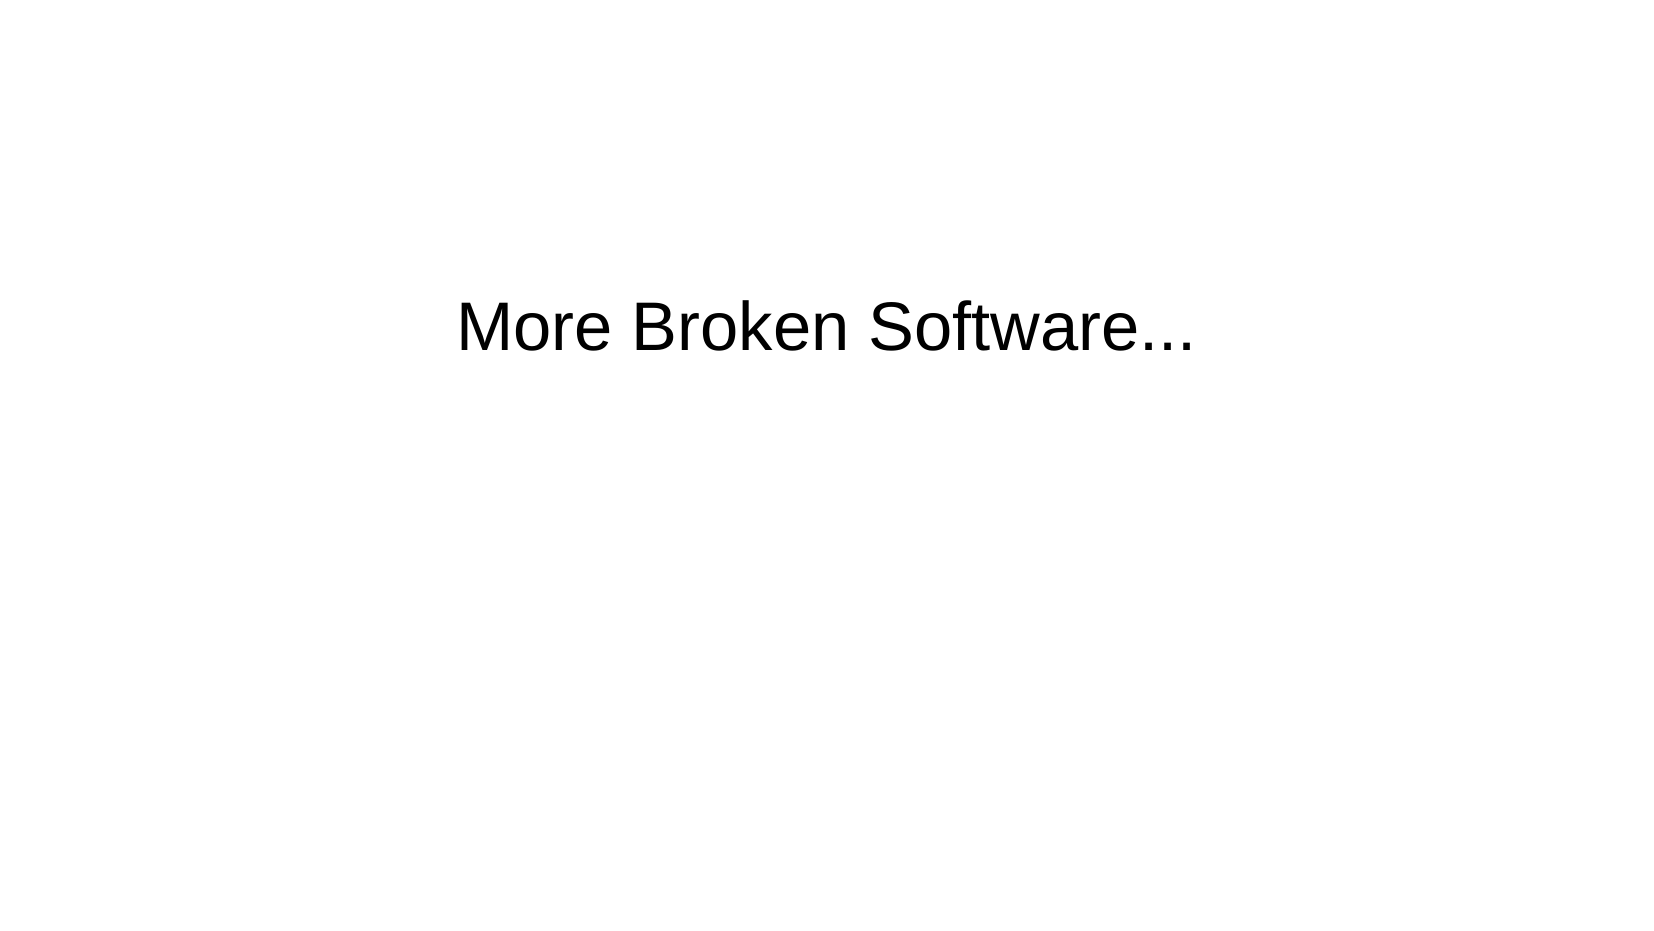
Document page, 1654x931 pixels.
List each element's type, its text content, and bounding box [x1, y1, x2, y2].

title More Broken Software... [82, 37, 1571, 616]
